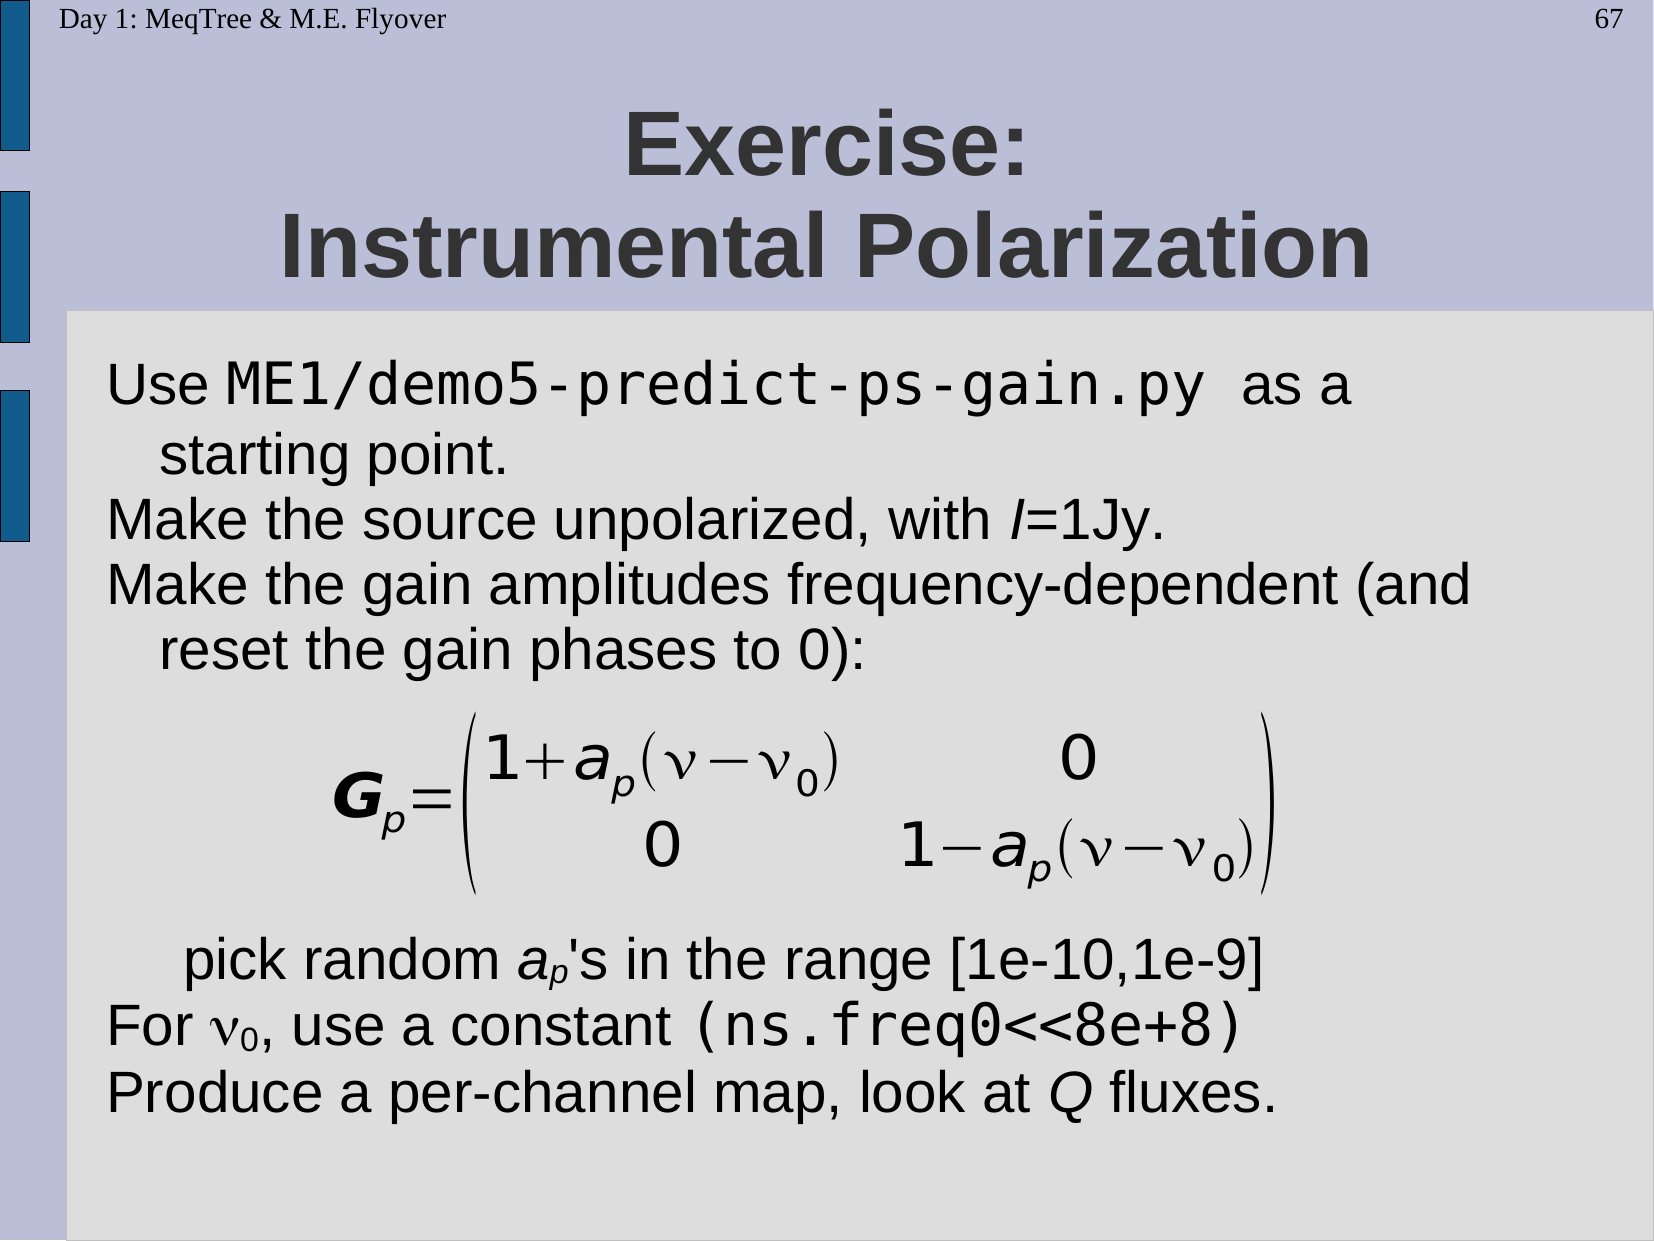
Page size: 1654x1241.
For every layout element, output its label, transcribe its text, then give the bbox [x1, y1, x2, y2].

list Use ME1/demo5-predict-ps-gain.py as a starting point. Make the source unpolarized, with I=1Jy. Make the gain amplitudes frequency-dependent (and reset the gain phases to 0): [88, 350, 1531, 689]
list pick random ap's in the range [1e-10,1e-9] For 0, use a constant (ns.freq0<<8e+8) Produce a per-channel map, look at Q fluxes. [88, 926, 1625, 1173]
chart [324, 708, 1286, 900]
title Exercise: Instrumental Polarization [121, 87, 1534, 302]
